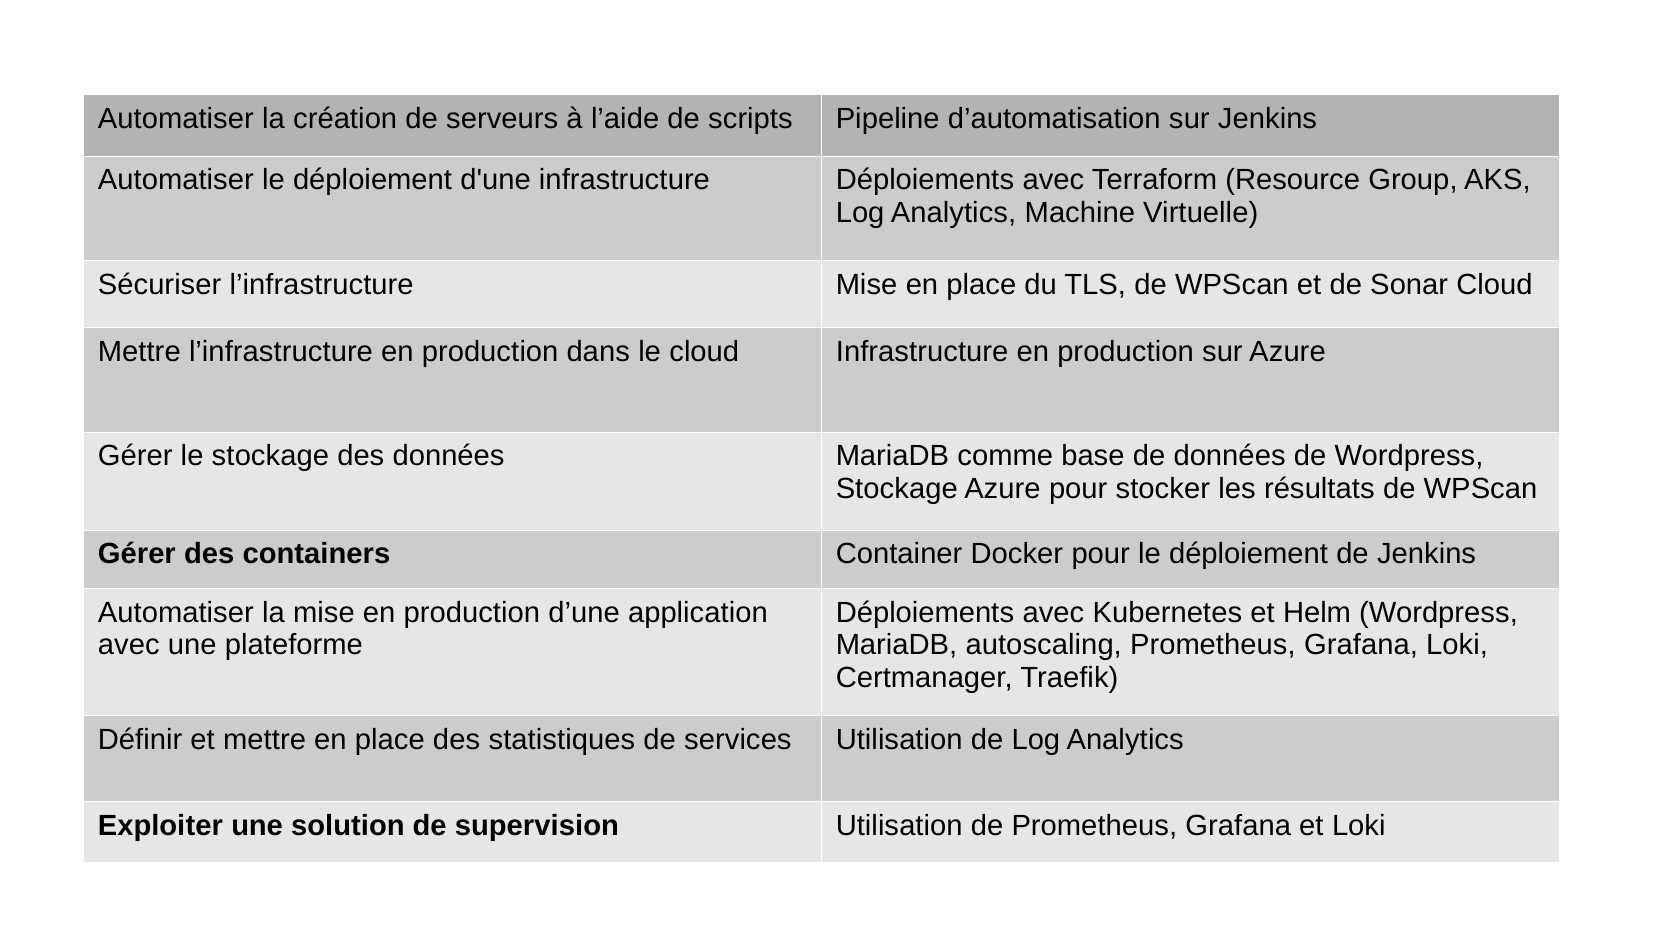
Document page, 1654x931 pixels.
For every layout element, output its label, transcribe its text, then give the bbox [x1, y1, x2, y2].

table_cell Déploiements avec Kubernetes et Helm (Wordpress, MariaDB, autoscaling, Prometheus, Grafana, Loki, Certmanager, Traefik) [822, 589, 1559, 715]
table_cell Automatiser la mise en production d’une application avec une plateforme [84, 589, 821, 715]
table_cell Gérer des containers [84, 531, 821, 588]
table_cell MariaDB comme base de données de Wordpress, Stockage Azure pour stocker les résultats de WPScan [822, 433, 1559, 530]
table_cell Mise en place du TLS, de WPScan et de Sonar Cloud [822, 261, 1559, 327]
table_header Automatiser la création de serveurs à l’aide de scripts [84, 95, 821, 156]
table_cell Exploiter une solution de supervision [84, 802, 821, 862]
table_cell Infrastructure en production sur Azure [822, 328, 1559, 432]
table_cell Définir et mettre en place des statistiques de services [84, 716, 821, 801]
table_cell Déploiements avec Terraform (Resource Group, AKS, Log Analytics, Machine Virtuelle) [822, 157, 1559, 260]
table_cell Utilisation de Prometheus, Grafana et Loki [822, 802, 1559, 862]
table_cell Gérer le stockage des données [84, 433, 821, 530]
table_cell Automatiser le déploiement d'une infrastructure [84, 157, 821, 260]
table_cell Utilisation de Log Analytics [822, 716, 1559, 801]
table_cell Mettre l’infrastructure en production dans le cloud [84, 328, 821, 432]
table_cell Container Docker pour le déploiement de Jenkins [822, 531, 1559, 588]
table_header Pipeline d’automatisation sur Jenkins [822, 95, 1559, 156]
table_cell Sécuriser l’infrastructure [84, 261, 821, 327]
